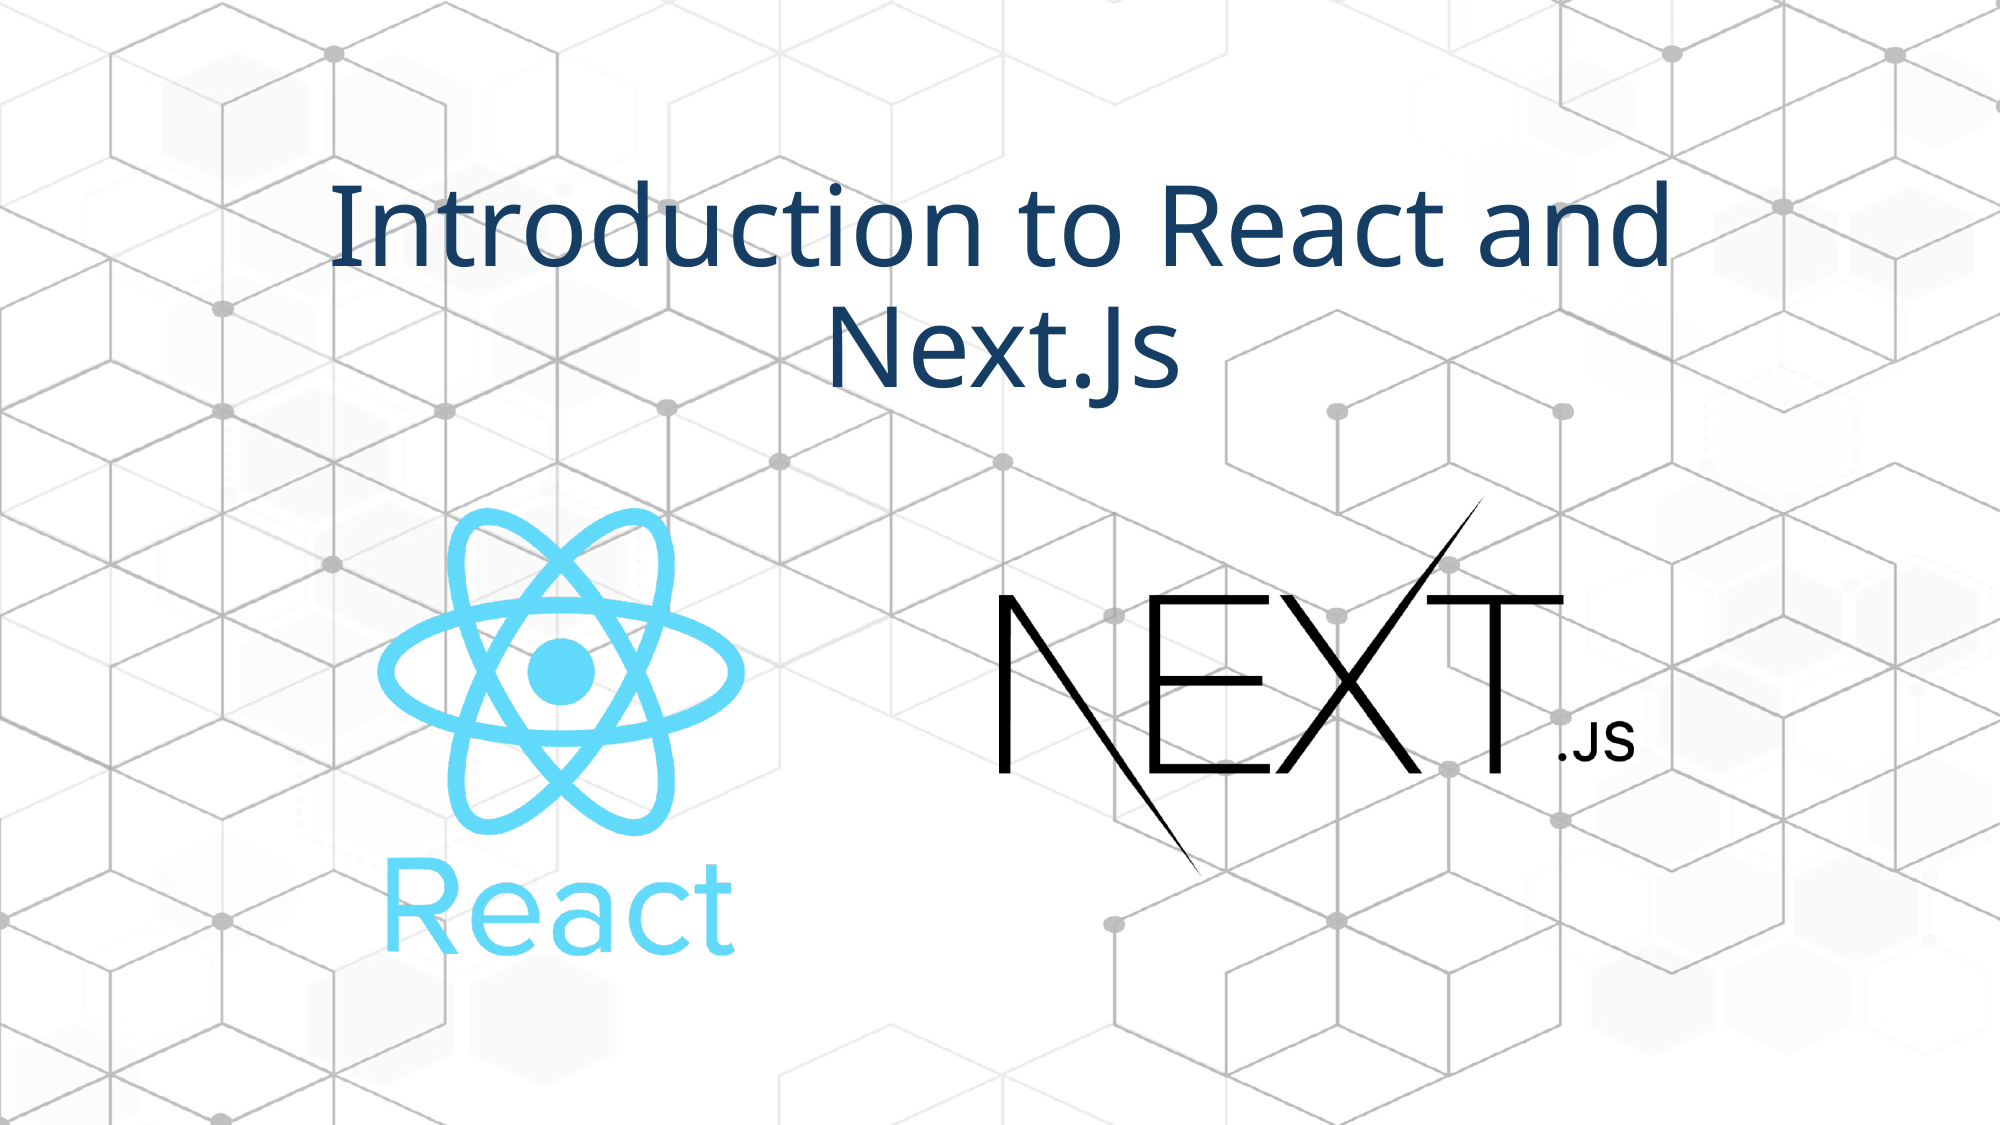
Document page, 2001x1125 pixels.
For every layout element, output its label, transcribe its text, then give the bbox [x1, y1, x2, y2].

picture [0, 0, 2000, 1125]
title Introduction to React and Next.Js [231, 161, 1775, 321]
